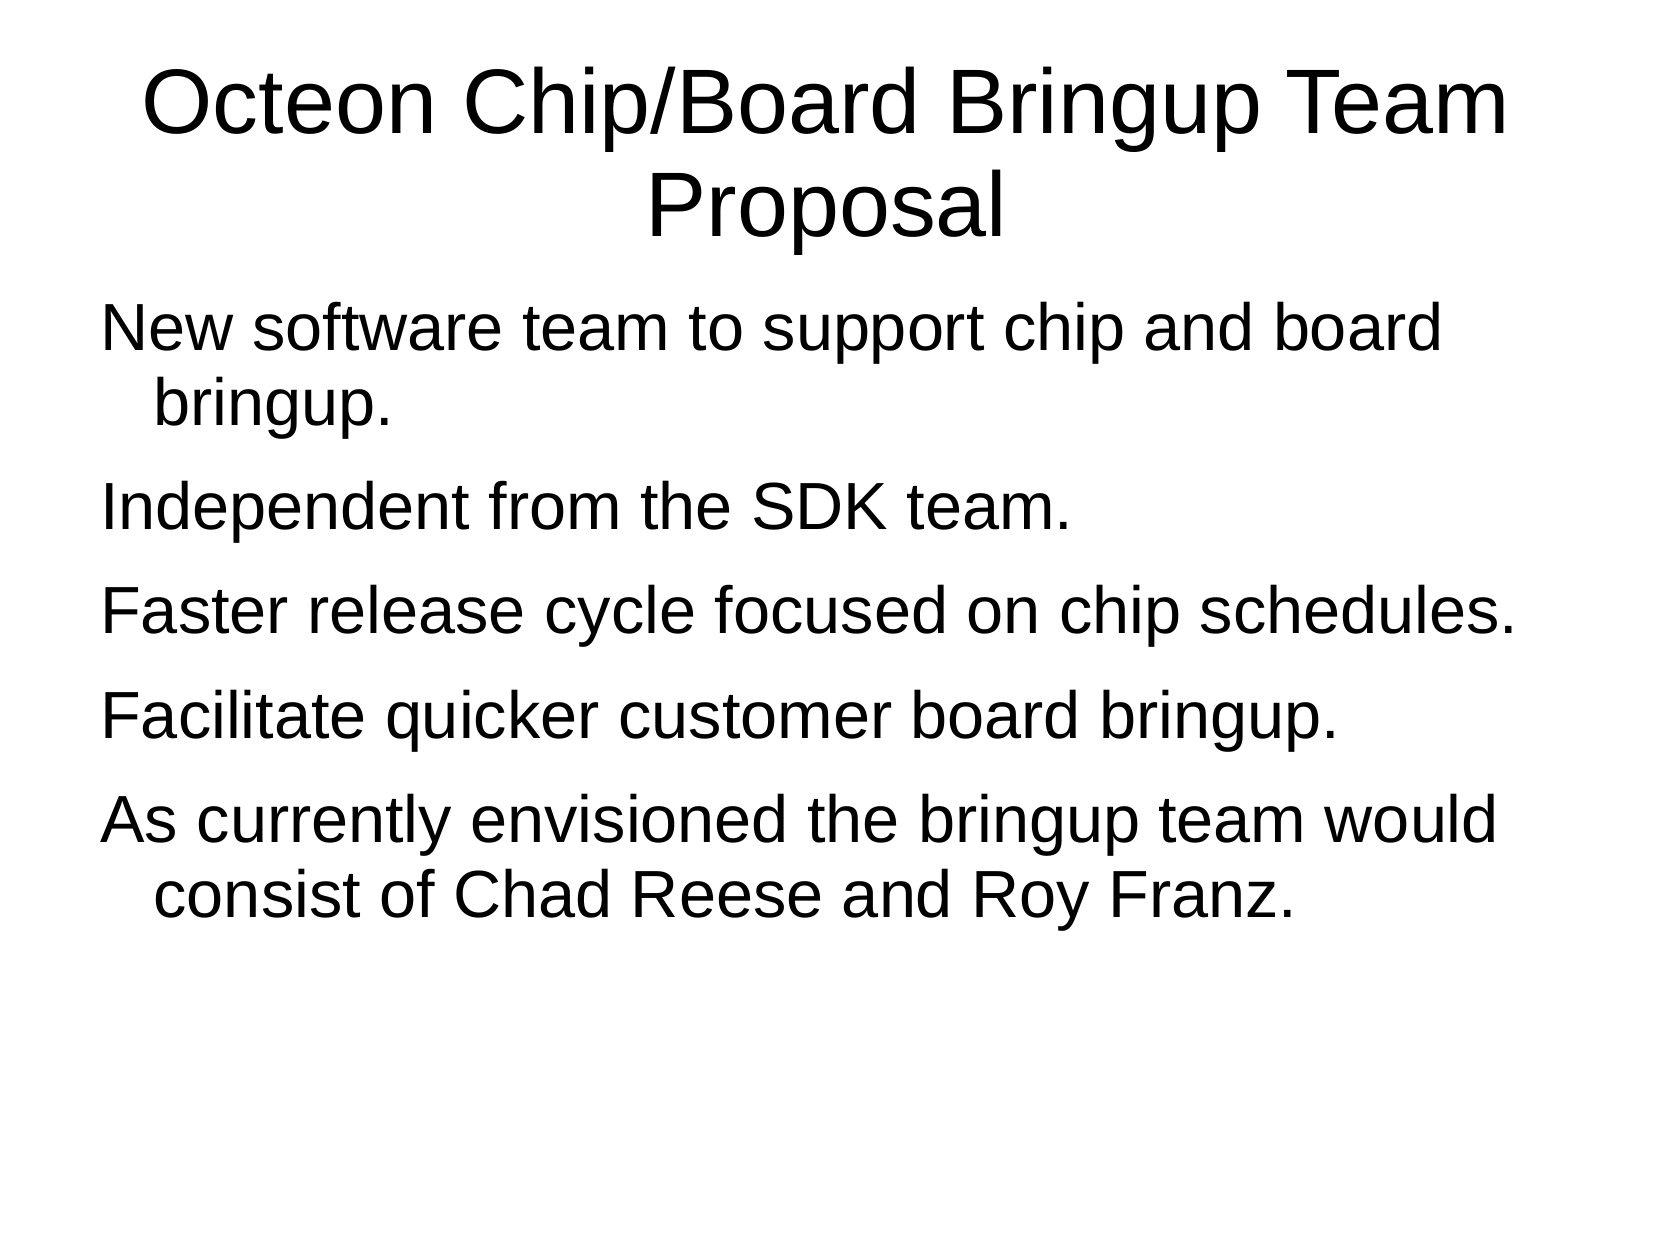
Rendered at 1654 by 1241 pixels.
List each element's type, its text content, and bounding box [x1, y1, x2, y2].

title Octeon Chip/Board Bringup Team Proposal [82, 49, 1571, 257]
list New software team to support chip and board bringup. Independent from the SDK team. Faster release cycle focused on chip schedules. Facilitate quicker customer board bringup. As currently envisioned the bringup team would consist of Chad Reese and Roy Franz. [82, 290, 1571, 1094]
